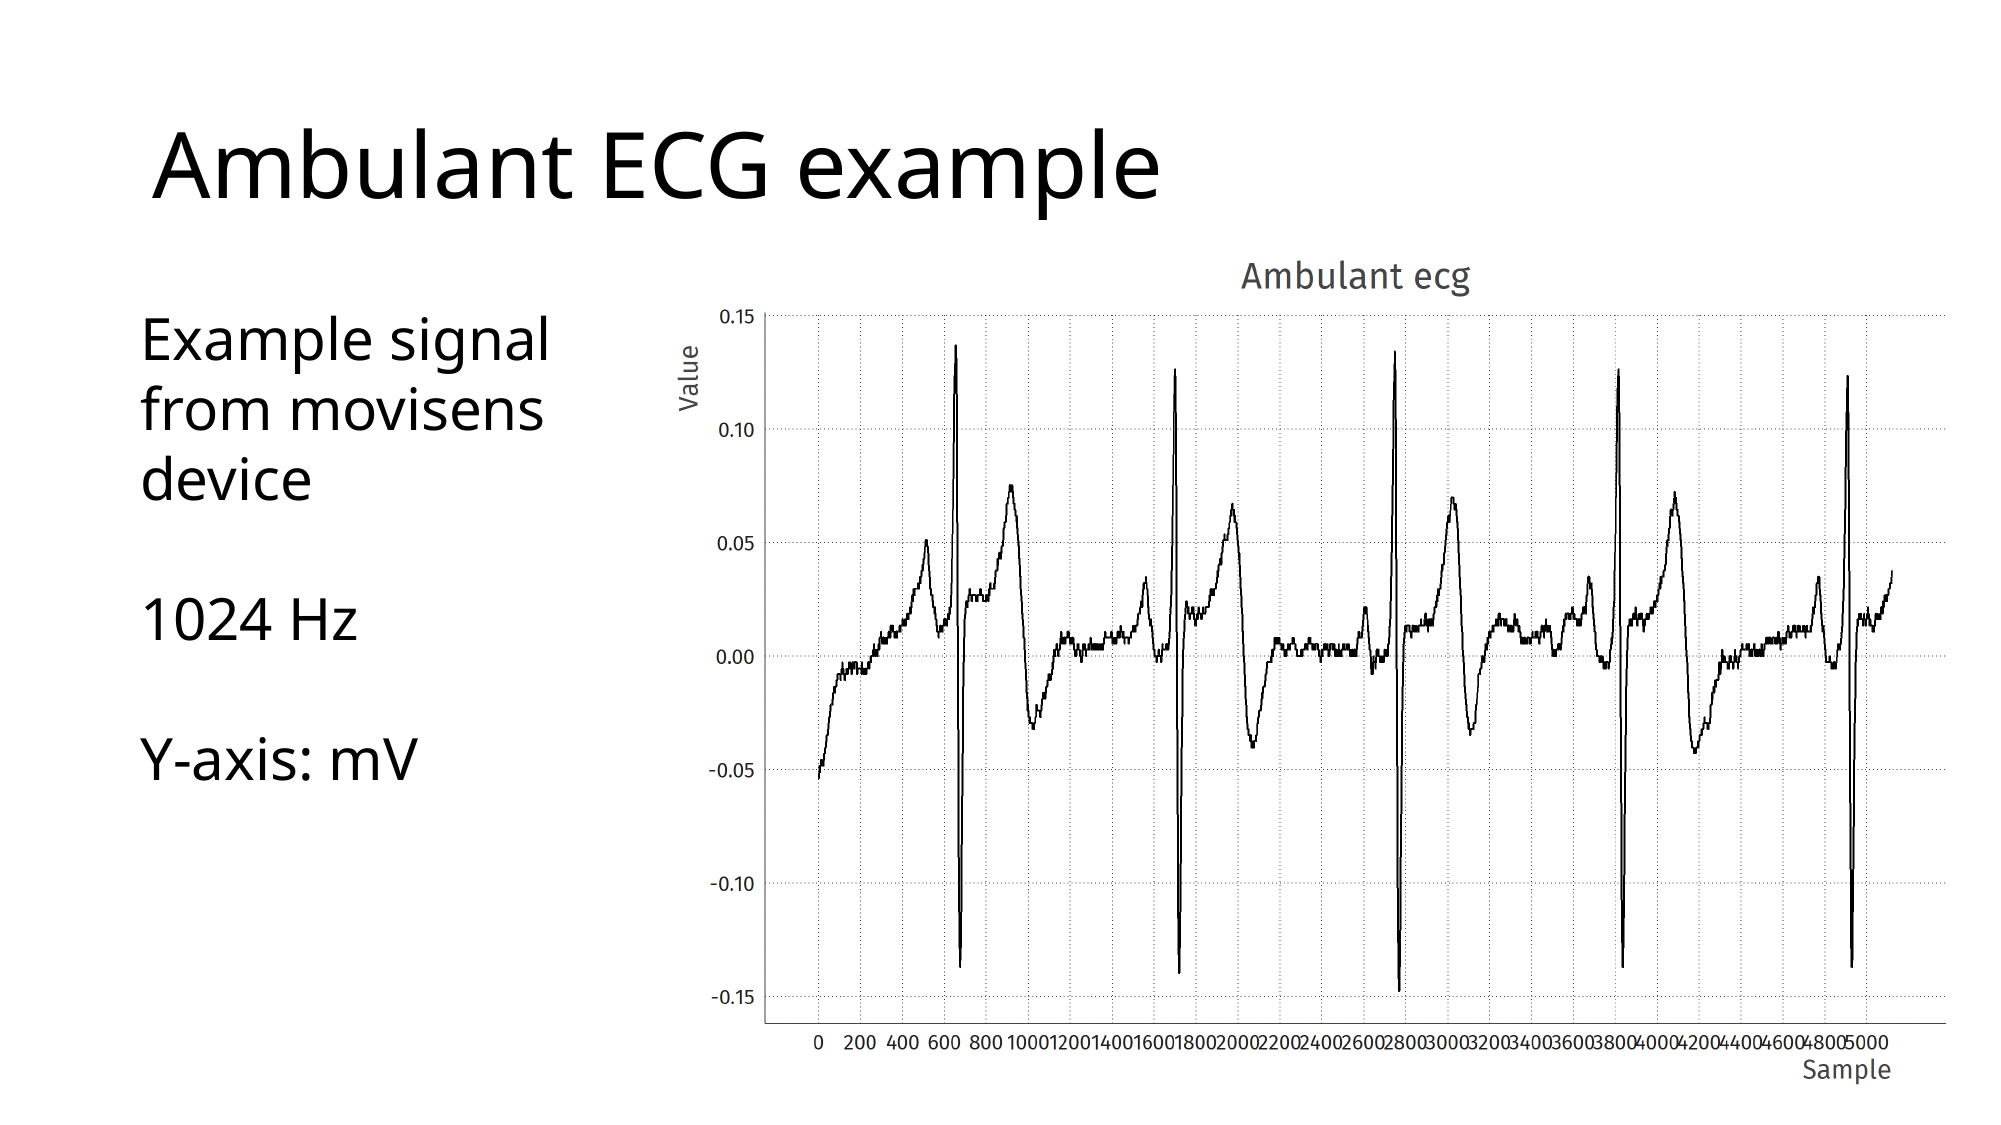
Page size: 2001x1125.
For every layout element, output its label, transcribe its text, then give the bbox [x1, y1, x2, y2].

picture [649, 229, 1975, 1113]
title Ambulant ECG example [137, 59, 1863, 278]
text_box Example signal from movisens device 1024 Hz Y-axis: mV [125, 295, 662, 800]
